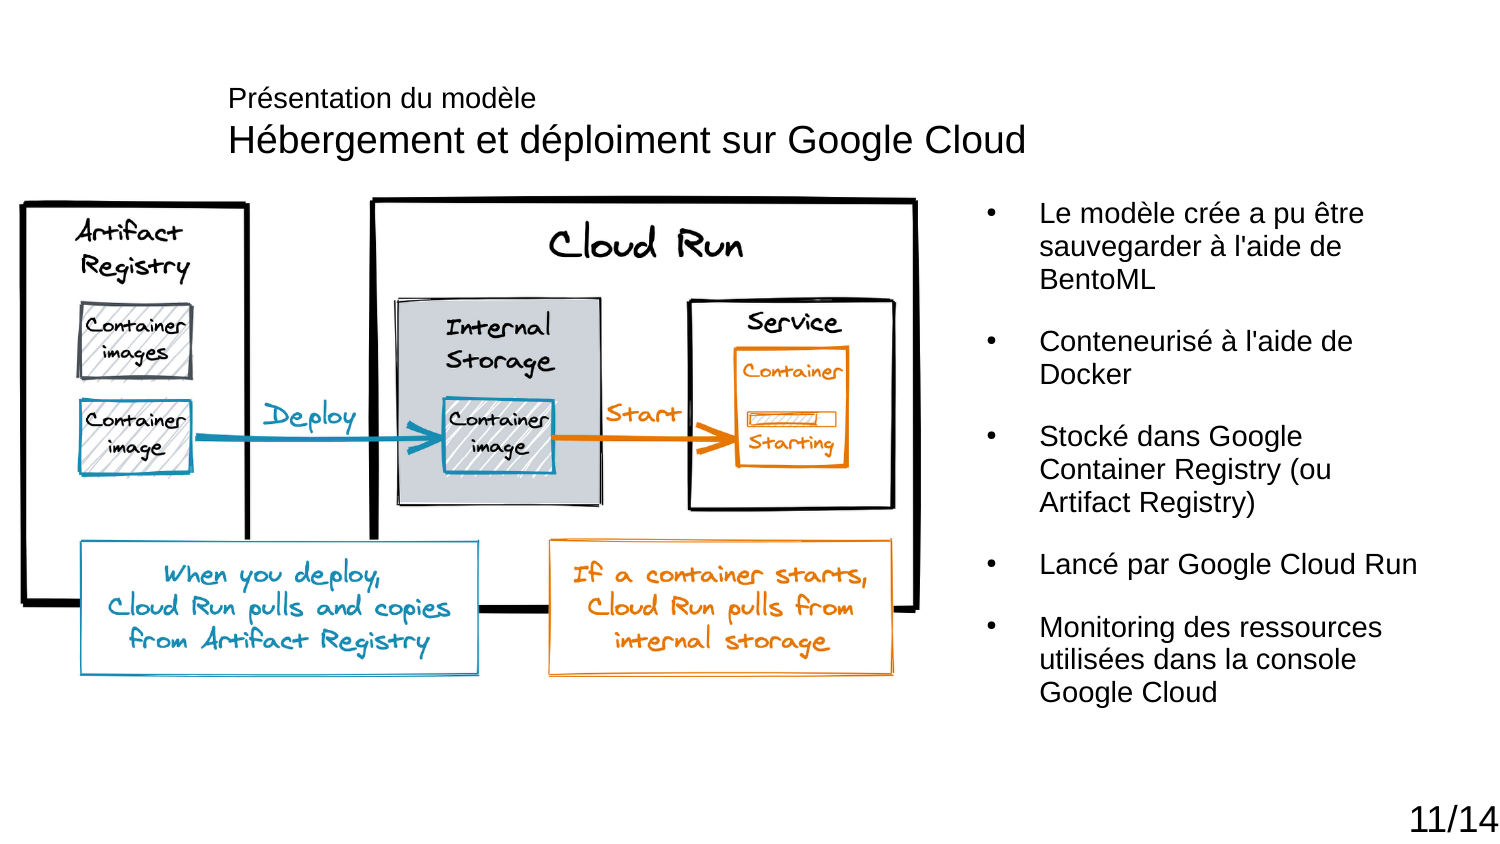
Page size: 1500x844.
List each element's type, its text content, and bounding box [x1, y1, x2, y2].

picture [11, 188, 929, 688]
list Le modèle crée a pu être sauvegarder à l'aide de BentoML Conteneurisé à l'aide de Docker Stocké dans Google Container Registry (ou Artifact Registry) Lancé par Google Cloud Run Monitoring des ressources utilisées dans la console Google Cloud [968, 197, 1426, 755]
title Présentation du modèle Hébergement et déploiment sur Google Cloud [212, 64, 1368, 215]
text_box 11/14 [1393, 791, 1500, 844]
